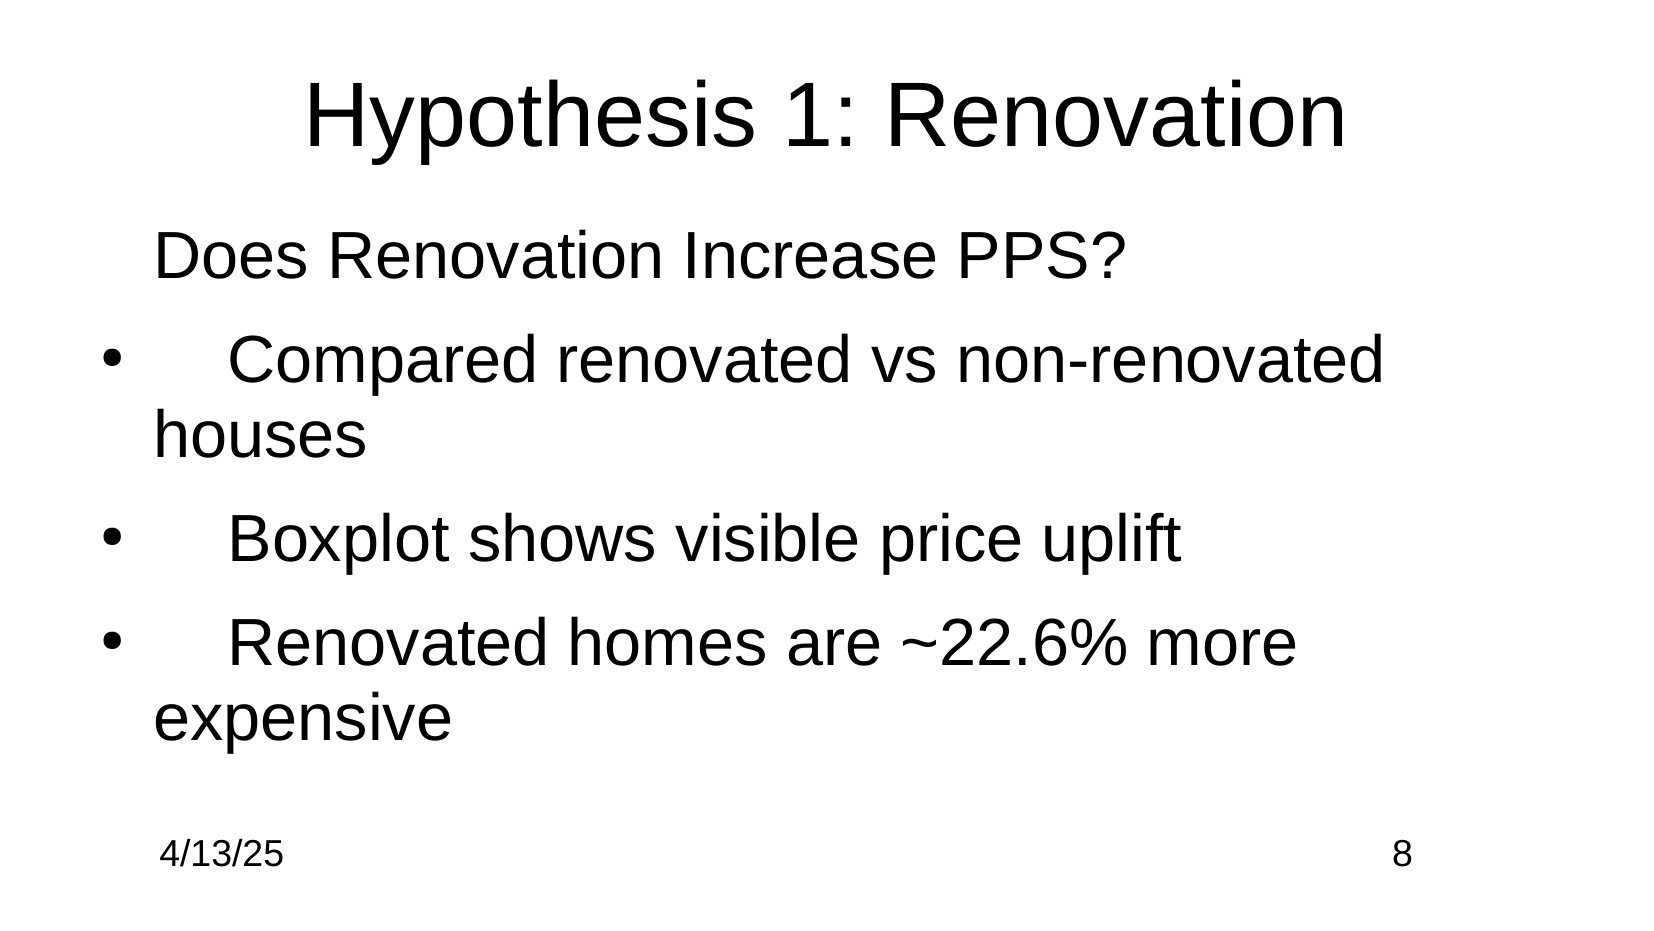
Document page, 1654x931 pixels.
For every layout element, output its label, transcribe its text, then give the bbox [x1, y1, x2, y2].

list Does Renovation Increase PPS? Compared renovated vs non-renovated houses Boxplot shows visible price uplift Renovated homes are ~22.6% more expensive [82, 217, 1571, 758]
title Hypothesis 1: Renovation [82, 37, 1571, 193]
